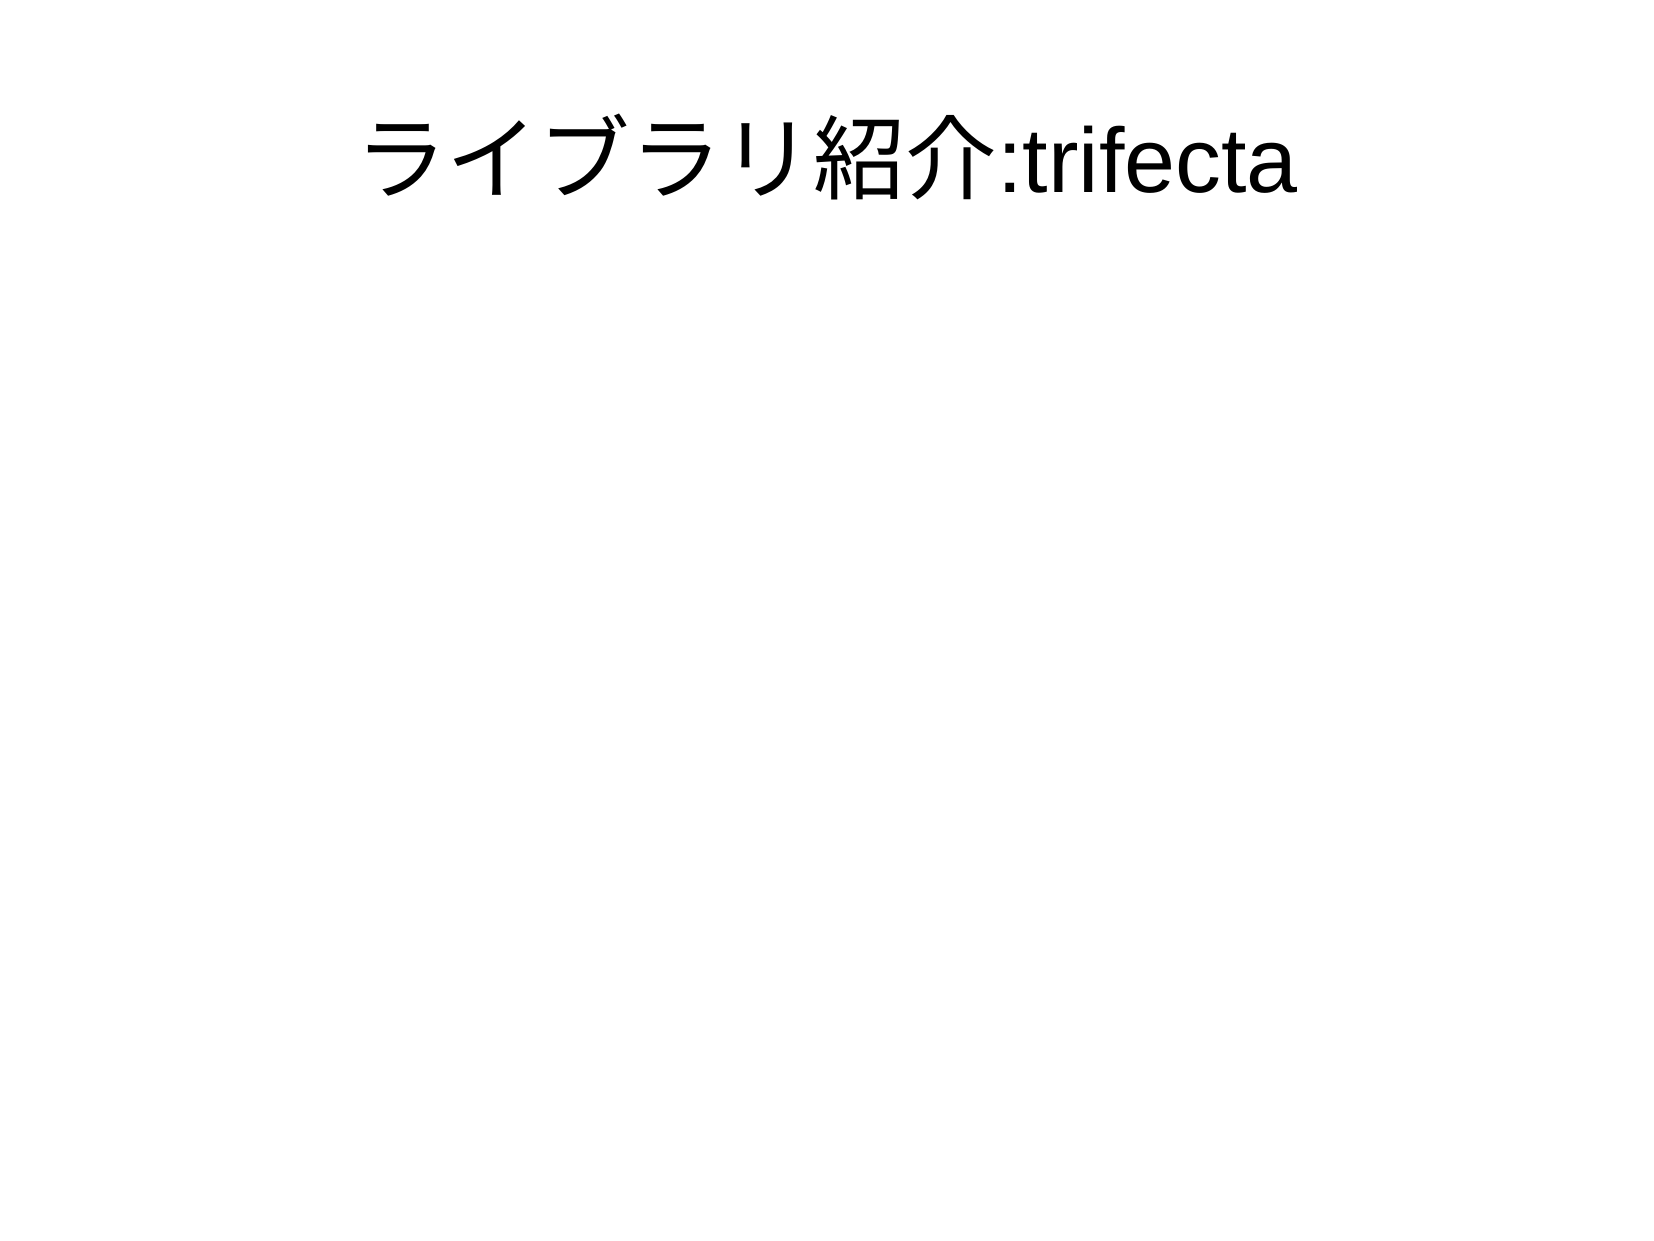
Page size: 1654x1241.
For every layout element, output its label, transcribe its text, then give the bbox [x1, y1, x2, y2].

title ライブラリ紹介:trifecta [82, 49, 1571, 257]
